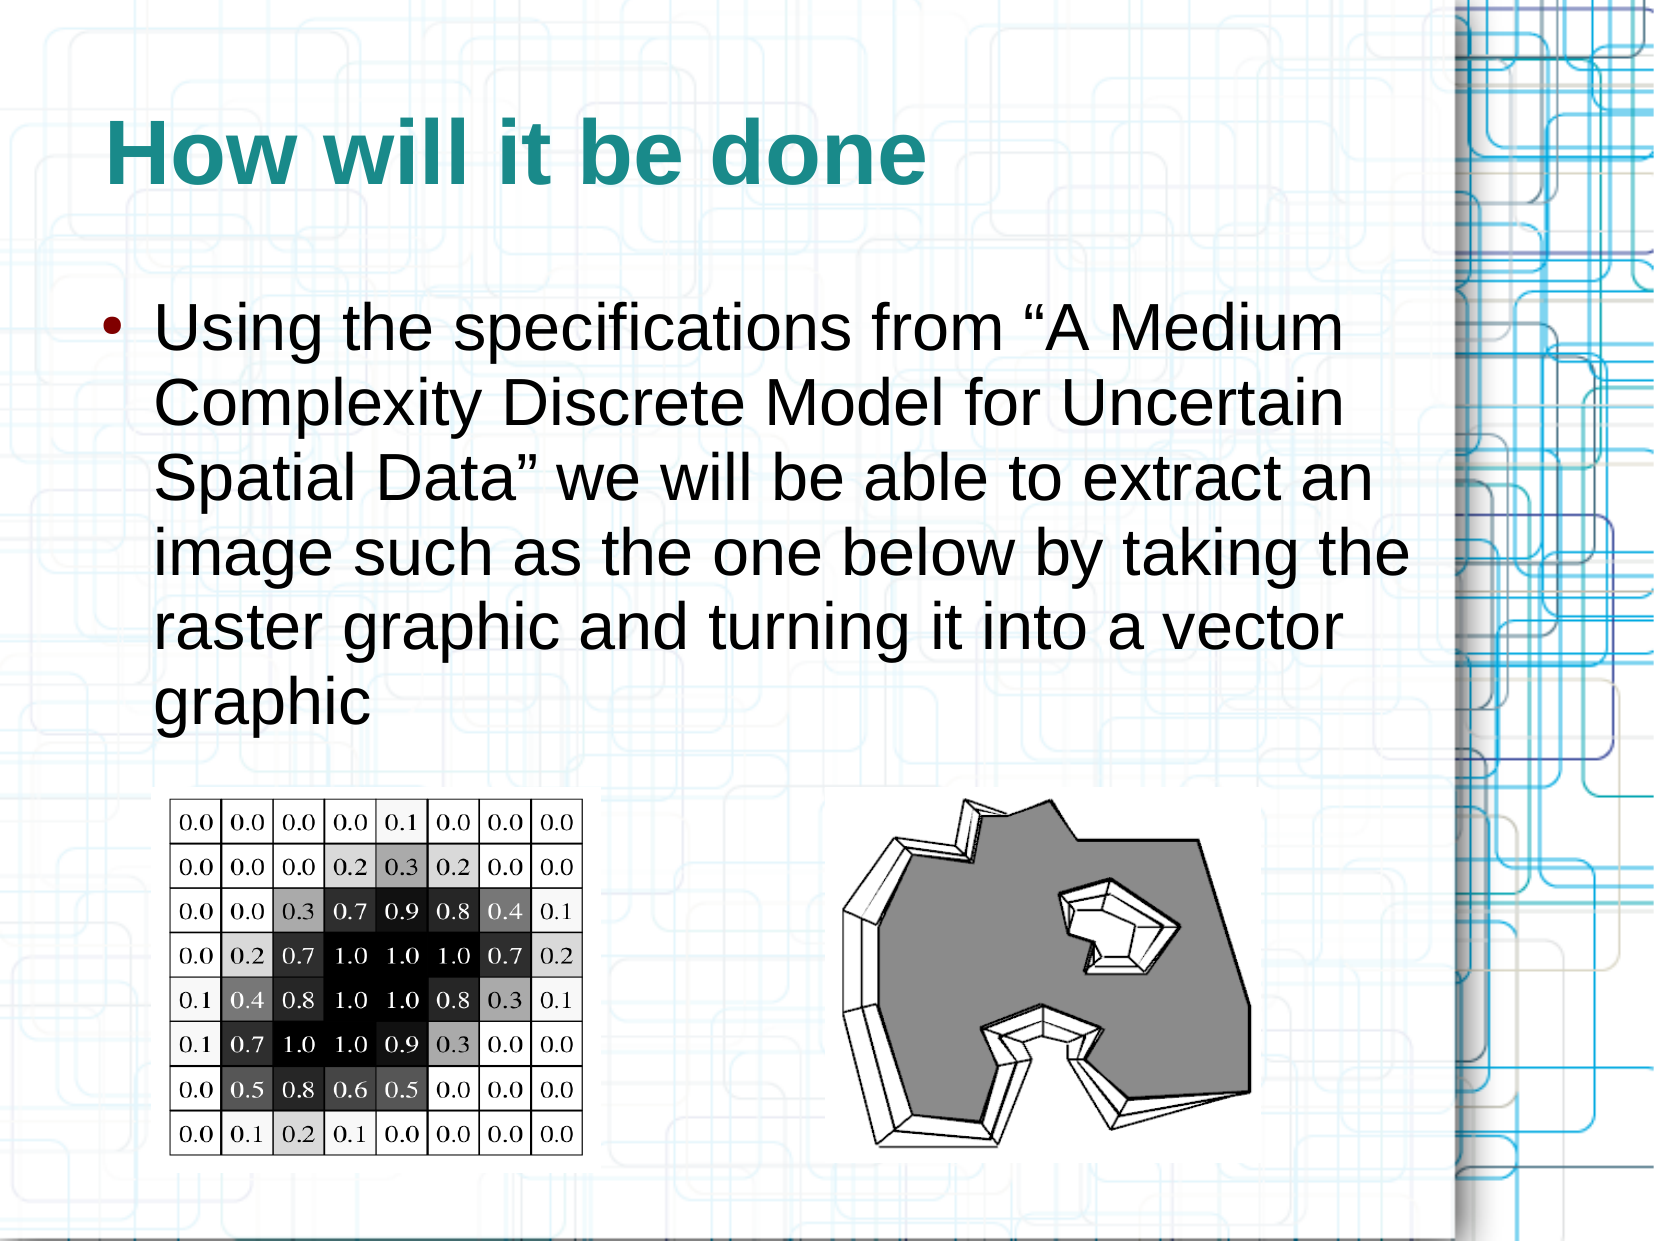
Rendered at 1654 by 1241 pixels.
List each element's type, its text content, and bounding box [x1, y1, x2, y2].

title How will it be done [59, 49, 976, 257]
list Using the specifications from “A Medium Complexity Discrete Model for Uncertain Spatial Data” we will be able to extract an image such as the one below by taking the raster graphic and turning it into a vector graphic [82, 290, 1418, 739]
picture [0, 0, 1654, 1241]
